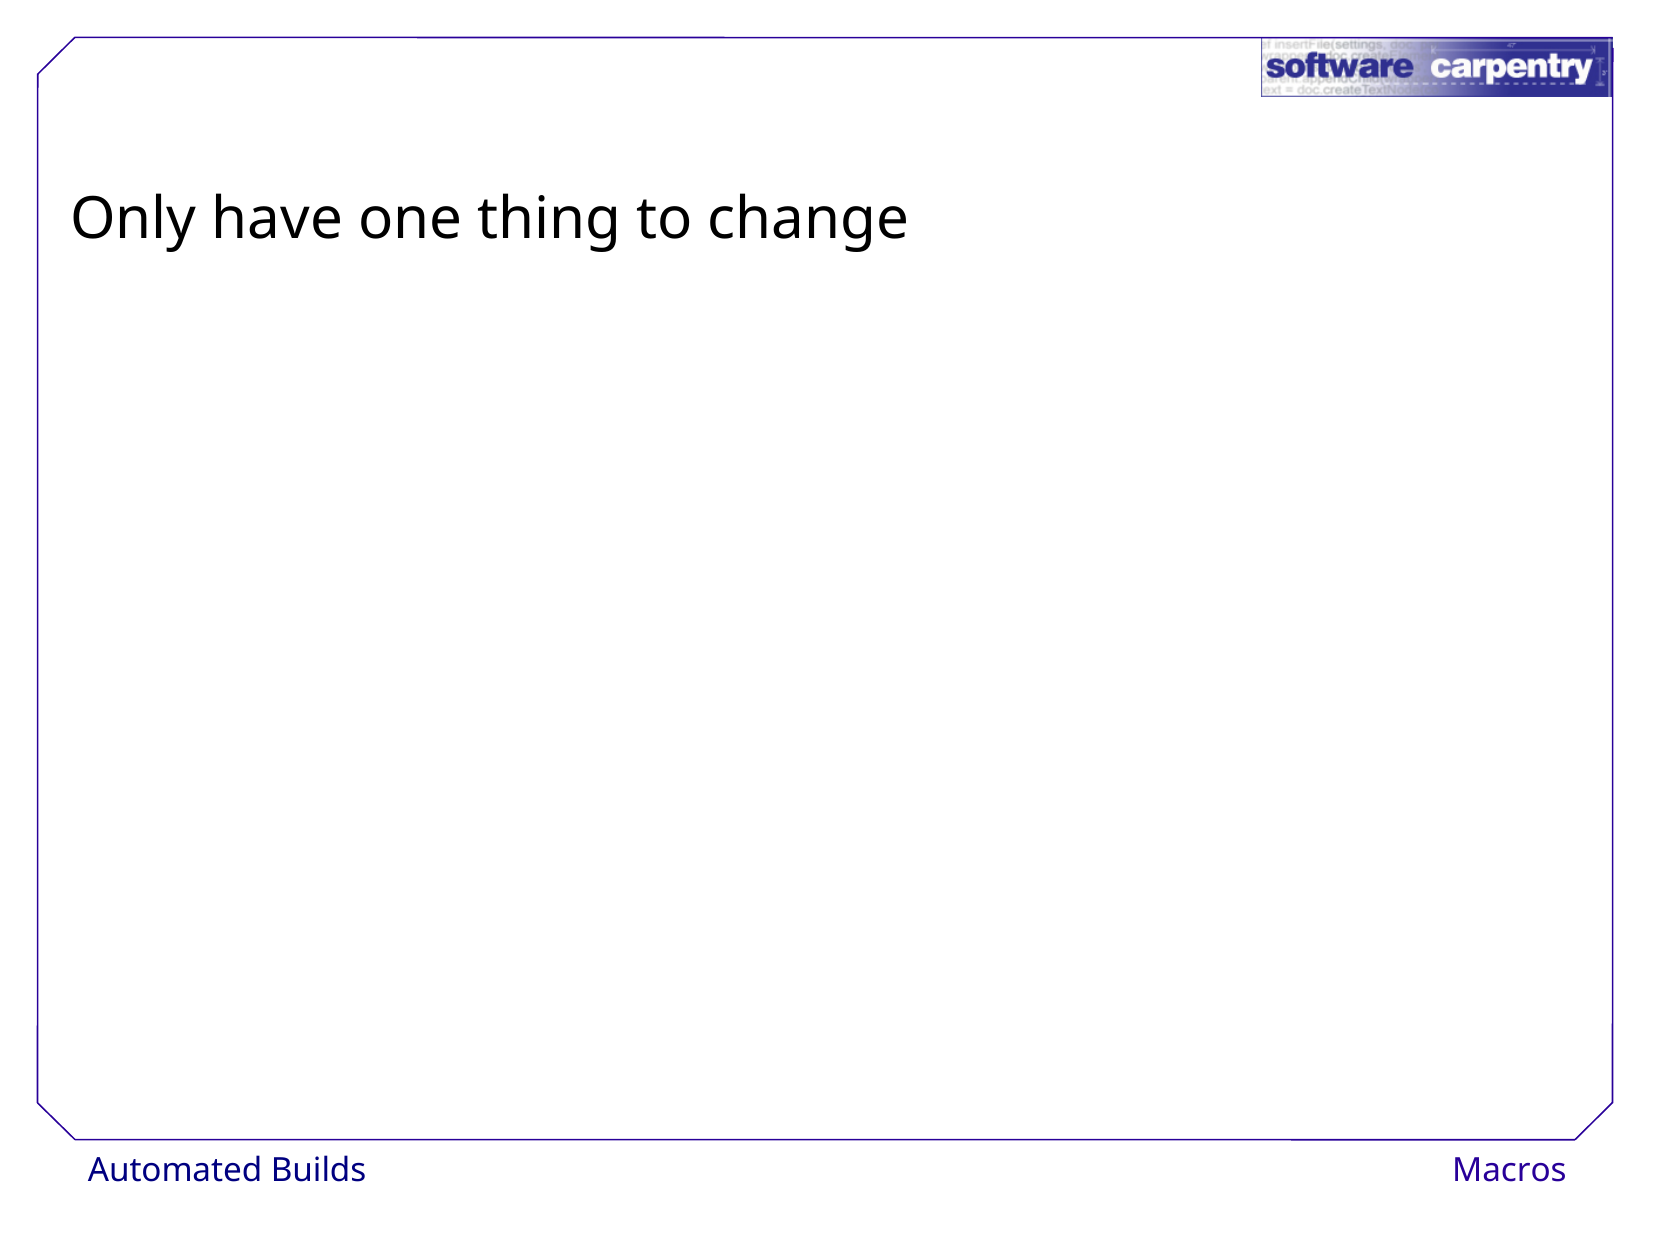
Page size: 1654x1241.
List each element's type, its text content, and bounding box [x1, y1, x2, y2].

text_box Only have one thing to change [55, 137, 1075, 364]
picture [1261, 39, 1613, 97]
